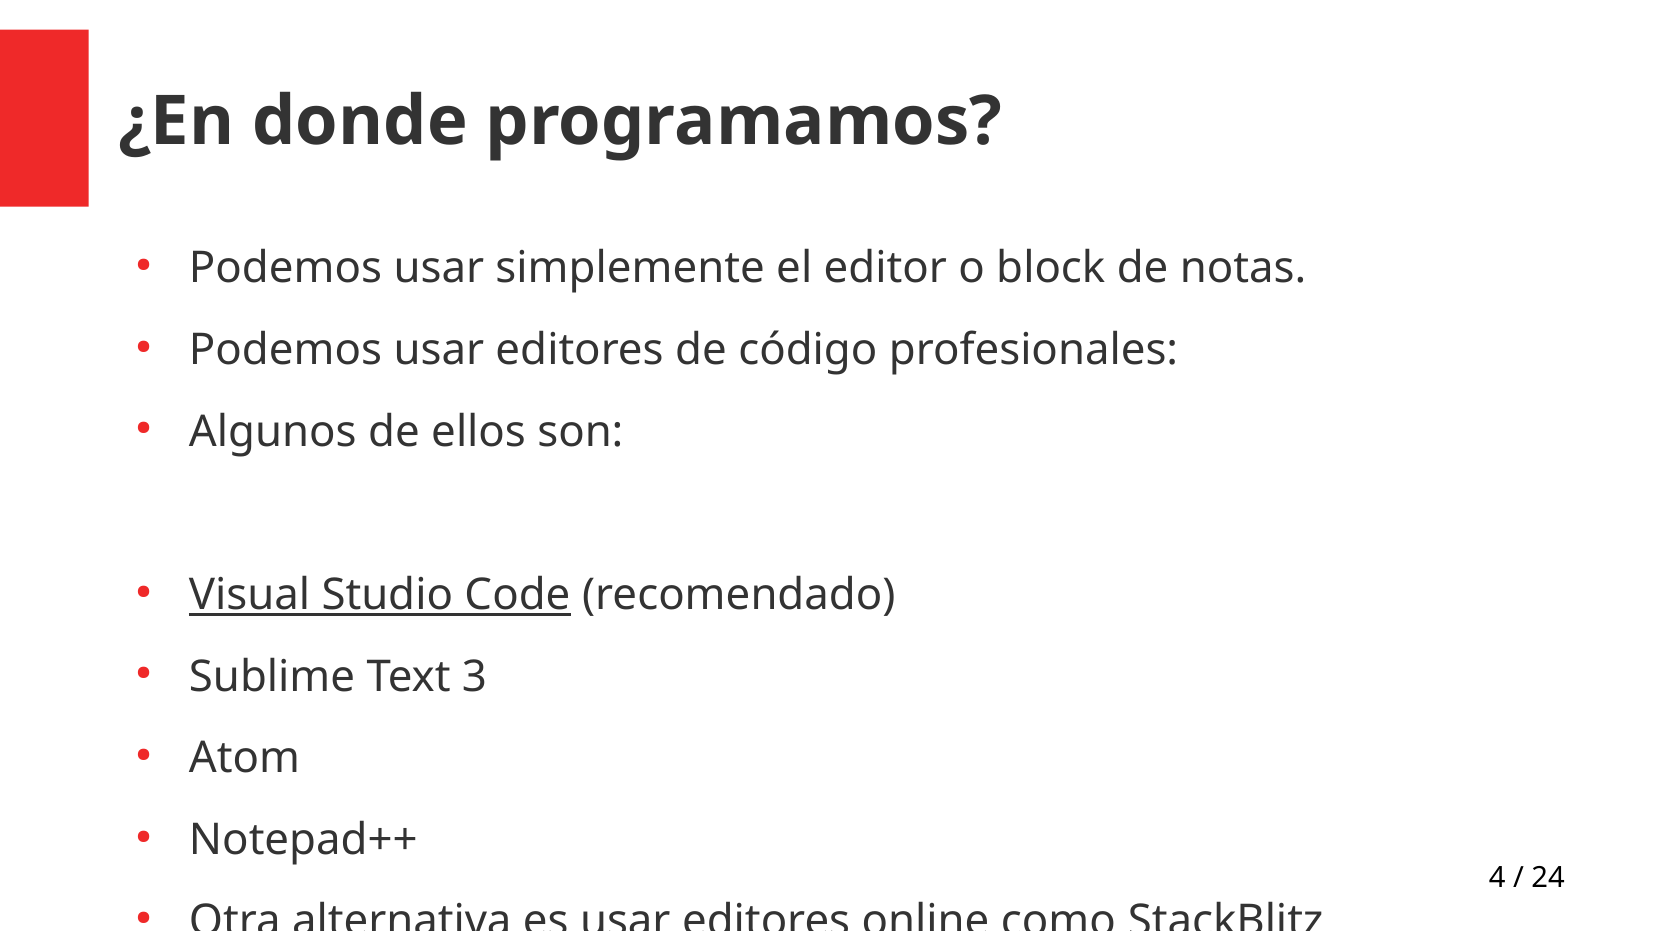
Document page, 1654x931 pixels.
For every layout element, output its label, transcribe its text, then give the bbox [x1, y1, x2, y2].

title ¿En donde programamos? [118, 29, 1595, 207]
list Podemos usar simplemente el editor o block de notas. Podemos usar editores de código profesionales: Algunos de ellos son: Visual Studio Code (recomendado) Sublime Text 3 Atom Notepad++ Otra alternativa es usar editores online como StackBlitz [118, 236, 1595, 798]
